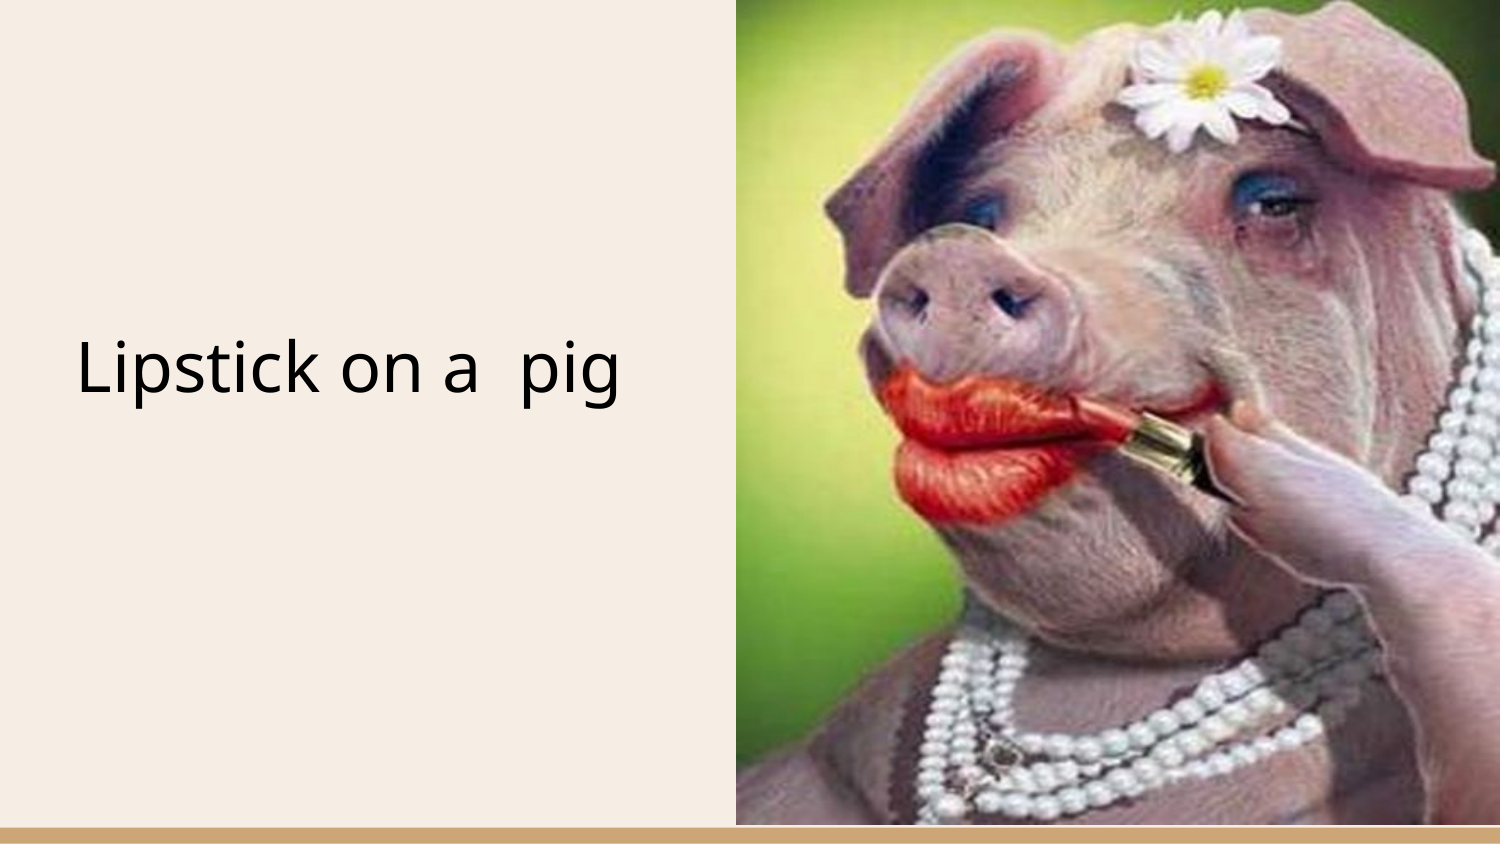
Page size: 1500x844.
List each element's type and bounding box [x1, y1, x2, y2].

picture [736, 0, 1500, 826]
list [51, 200, 736, 752]
